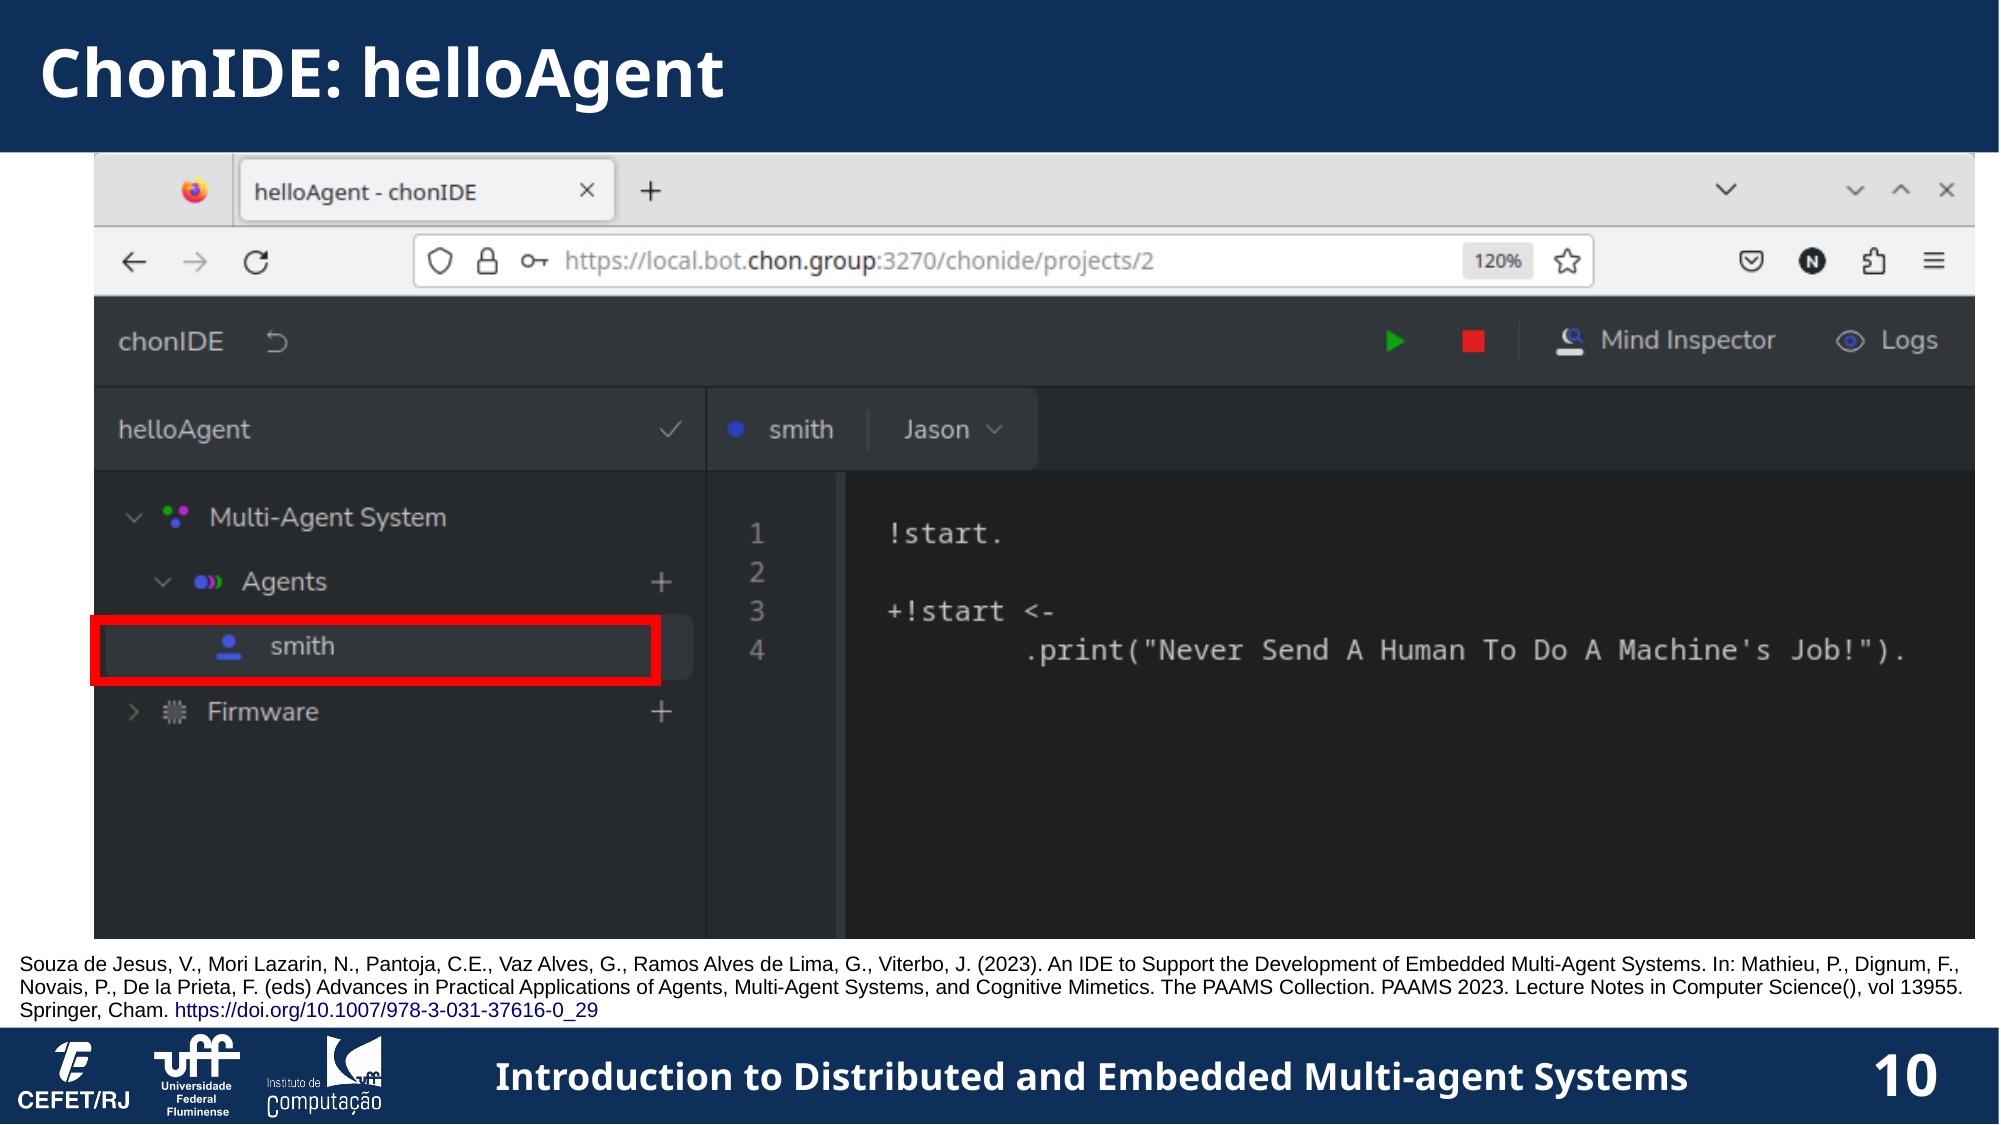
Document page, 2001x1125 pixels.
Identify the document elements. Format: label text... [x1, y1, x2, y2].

picture [18, 1030, 129, 1125]
picture [153, 1033, 241, 1121]
picture [94, 153, 1975, 939]
picture [100, 625, 651, 677]
picture [265, 1033, 383, 1118]
text_box ChonIDE: helloAgent [25, 23, 1998, 116]
text_box Souza de Jesus, V., Mori Lazarin, N., Pantoja, C.E., Vaz Alves, G., Ramos Alves de Lima, G., Viterbo, J. (2023). An IDE to Support the Development of Embedded Multi-Agent Systems. In: Mathieu, P., Dignum, F., Novais, P., De la Prieta, F. (eds) Advances in Practical Applications of Agents, Multi-Agent Systems, and Cognitive Mimetics. The PAAMS Collection. PAAMS 2023. Lecture Notes in Computer Science(), vol 13955. Springer, Cham. https://doi.org/10.1007/978-3-031-37616-0_29 [4, 944, 1979, 1030]
